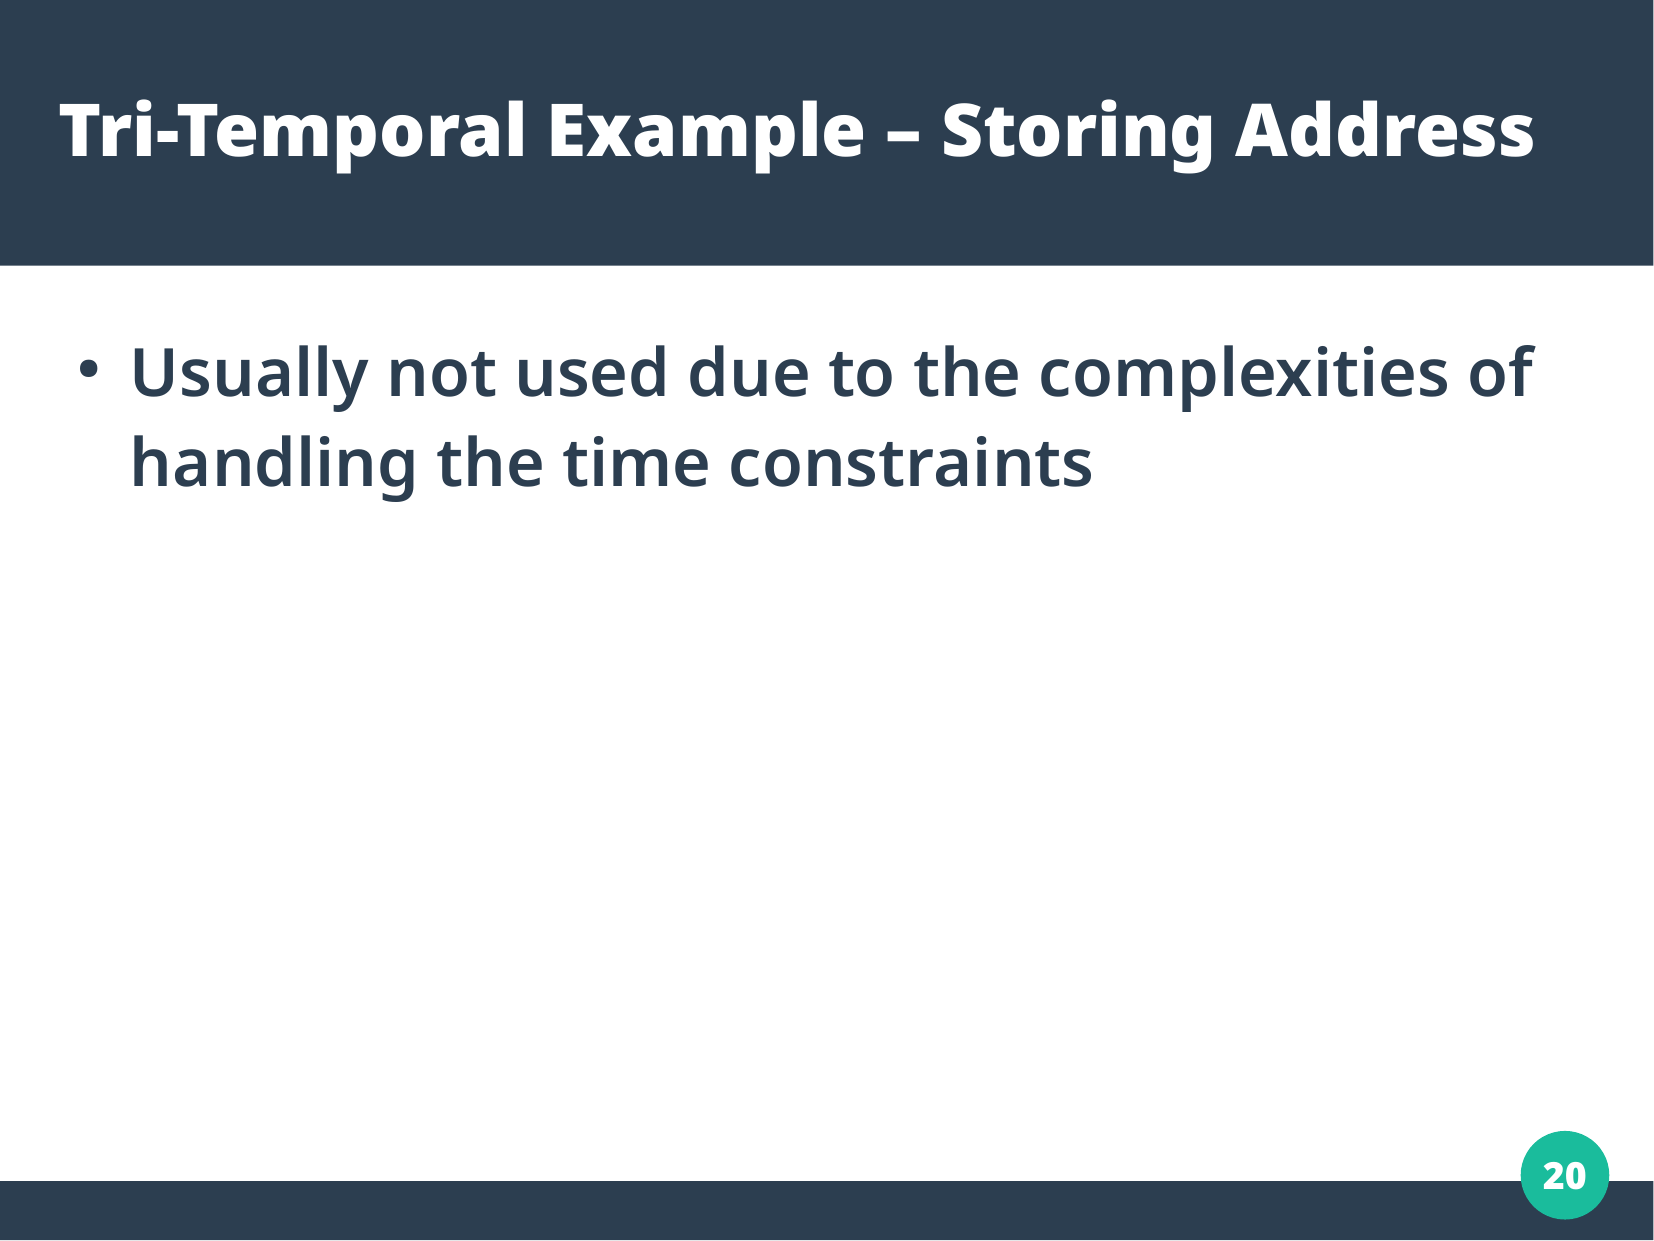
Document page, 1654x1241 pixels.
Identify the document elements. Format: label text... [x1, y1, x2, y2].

list Usually not used due to the complexities of handling the time constraints [59, 324, 1595, 1152]
title Tri-Temporal Example – Storing Address [59, 49, 1595, 207]
